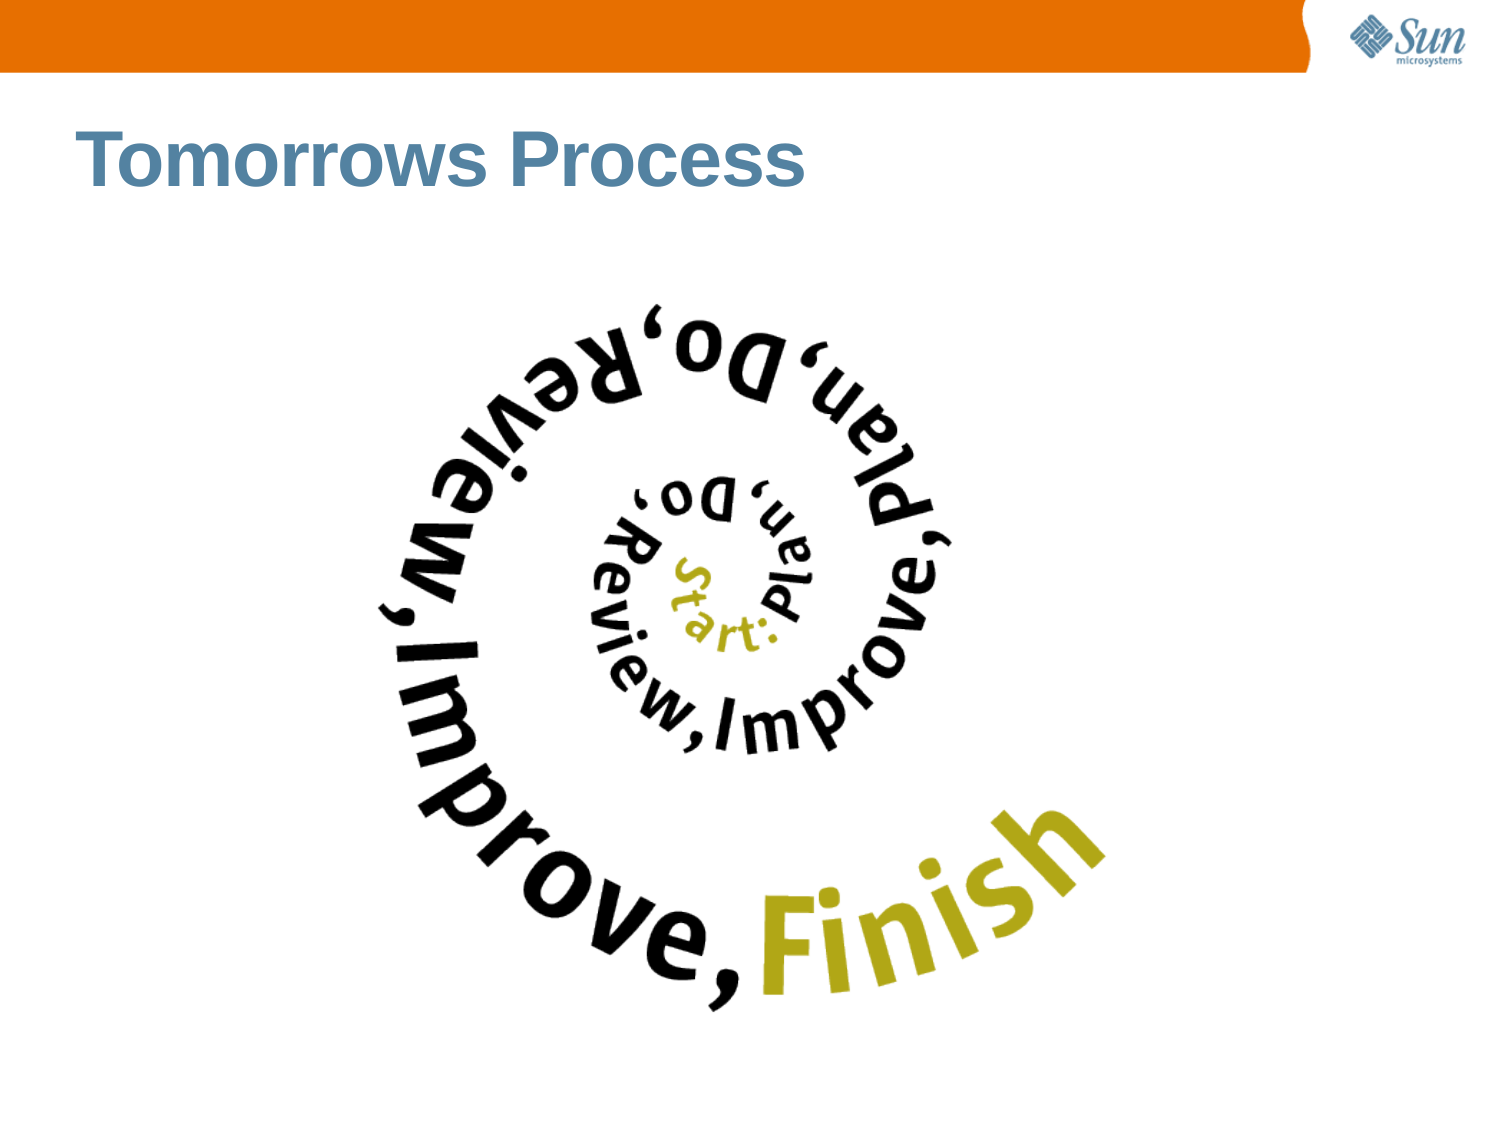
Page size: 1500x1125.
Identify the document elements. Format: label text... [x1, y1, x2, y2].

picture [0, 0, 1500, 75]
picture [251, 228, 1249, 1125]
title Tomorrows Process [75, 122, 1438, 228]
